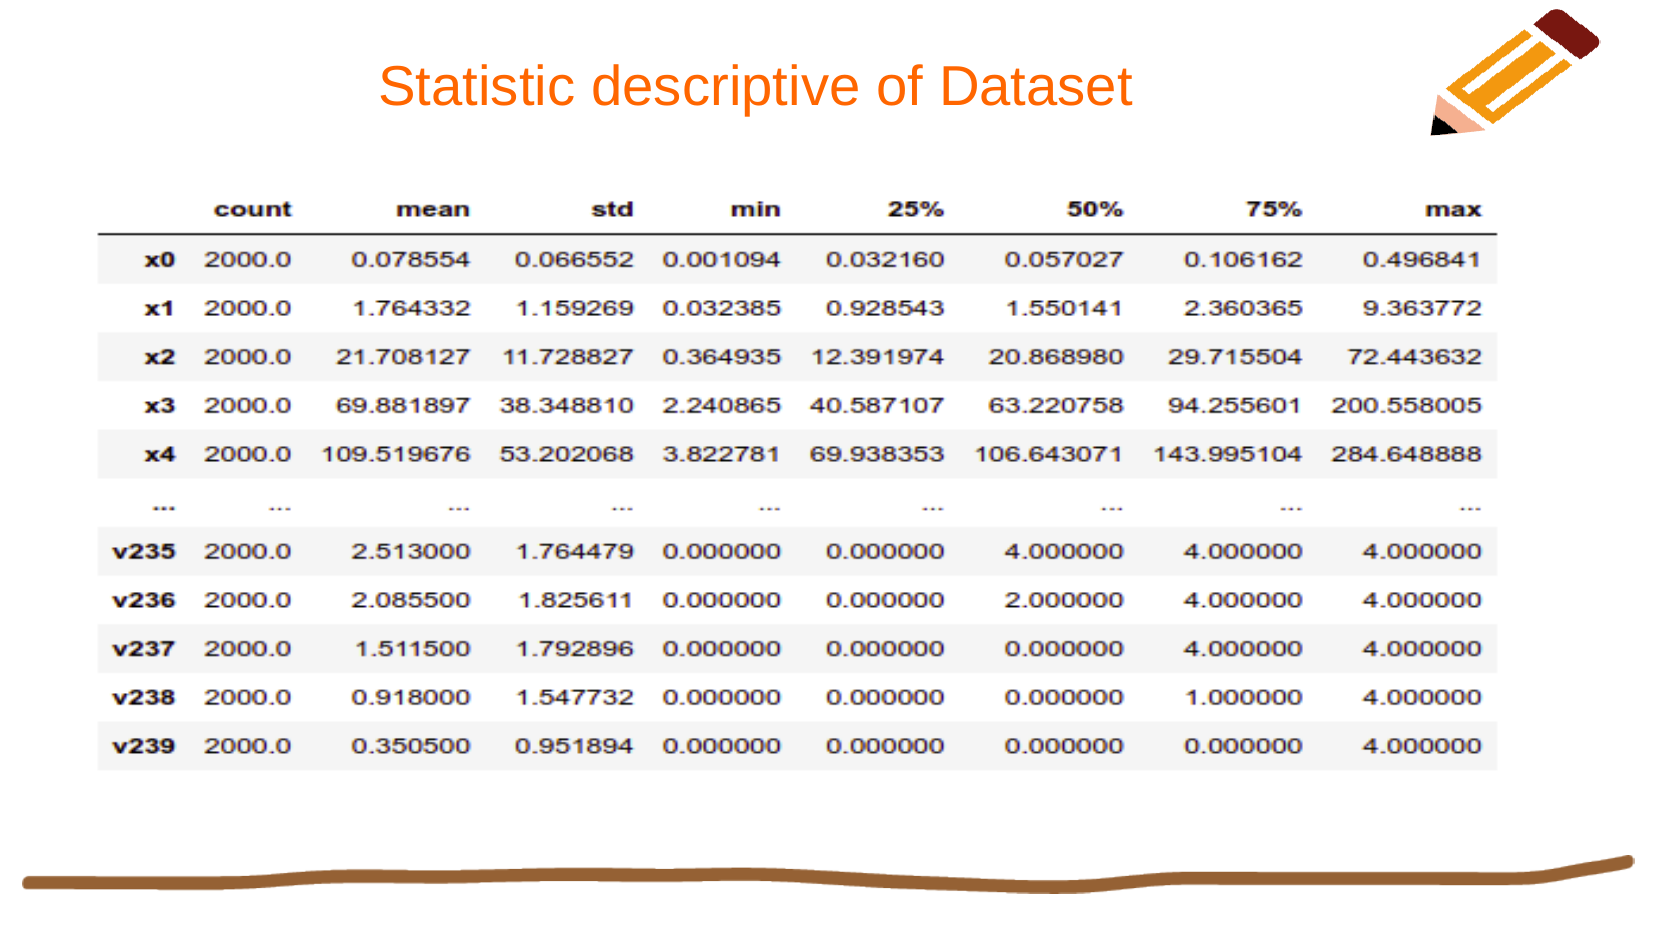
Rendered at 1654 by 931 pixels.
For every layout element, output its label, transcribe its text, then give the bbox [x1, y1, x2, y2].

text_box Statistic descriptive of Dataset [82, 37, 1430, 129]
picture [1430, 9, 1601, 136]
picture [82, 185, 1512, 780]
